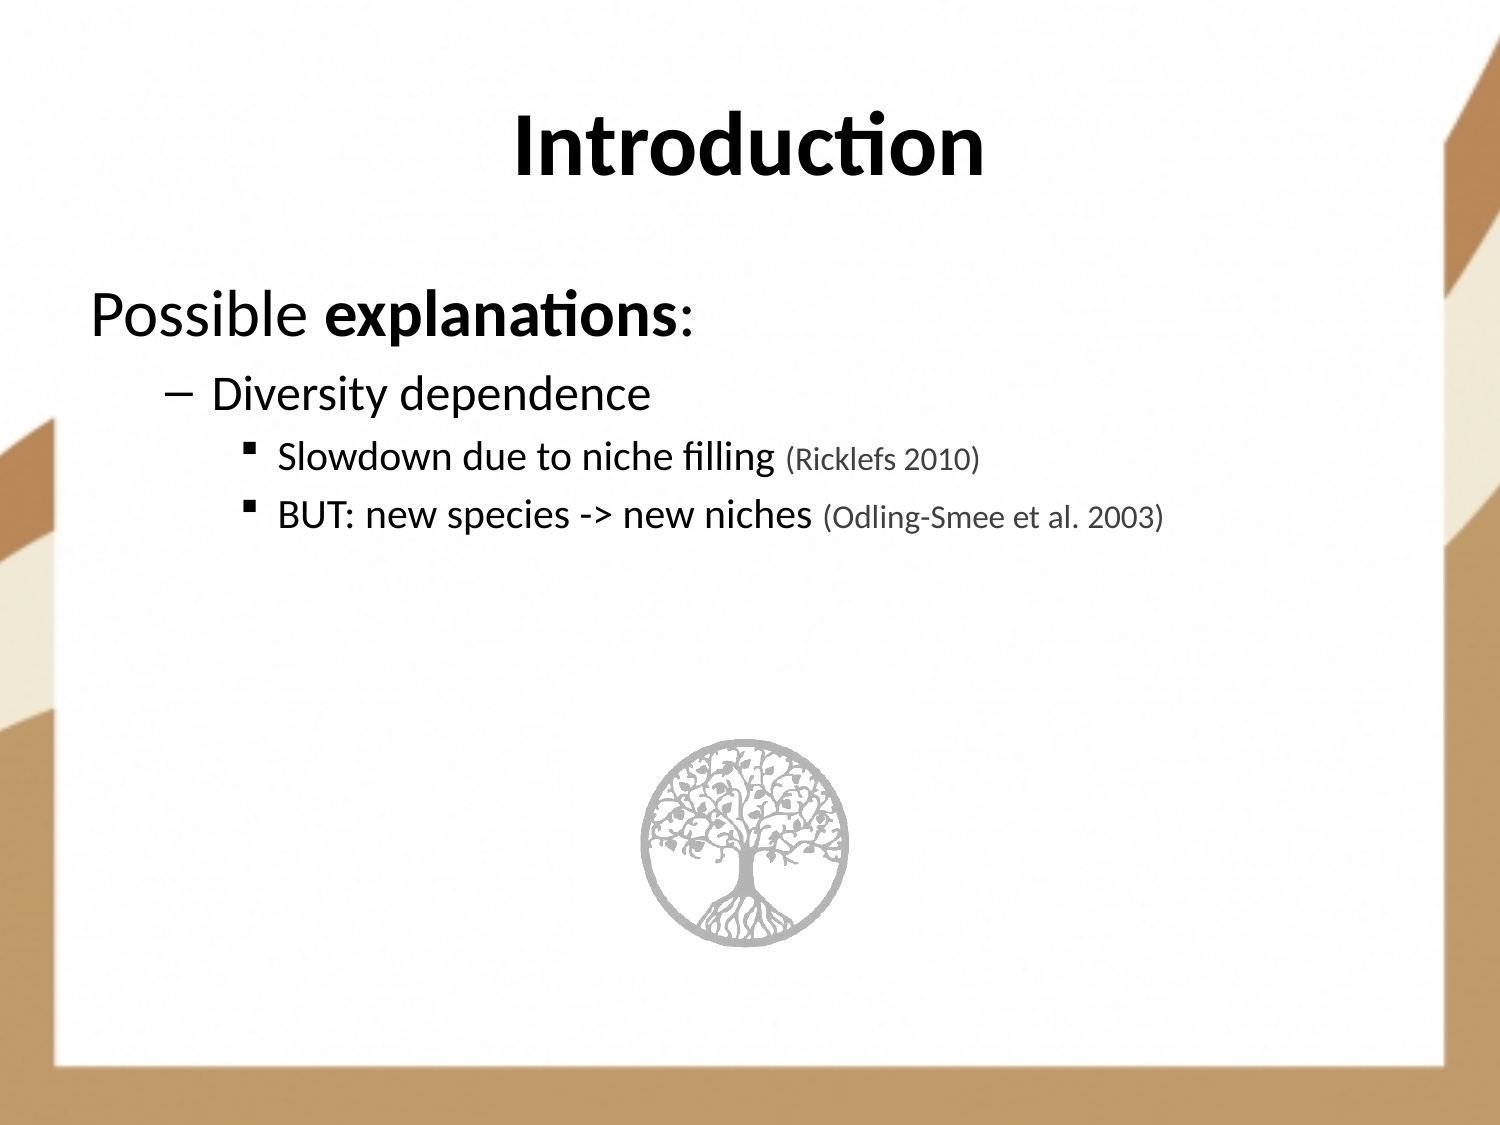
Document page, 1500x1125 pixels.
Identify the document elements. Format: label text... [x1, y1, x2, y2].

list Possible explanations: Diversity dependence Slowdown due to niche filling (Ricklefs 2010) BUT: new species -> new niches (Odling-Smee et al. 2003) [75, 262, 1425, 1005]
picture [0, 0, 1500, 1125]
title Introduction [75, 45, 1425, 233]
